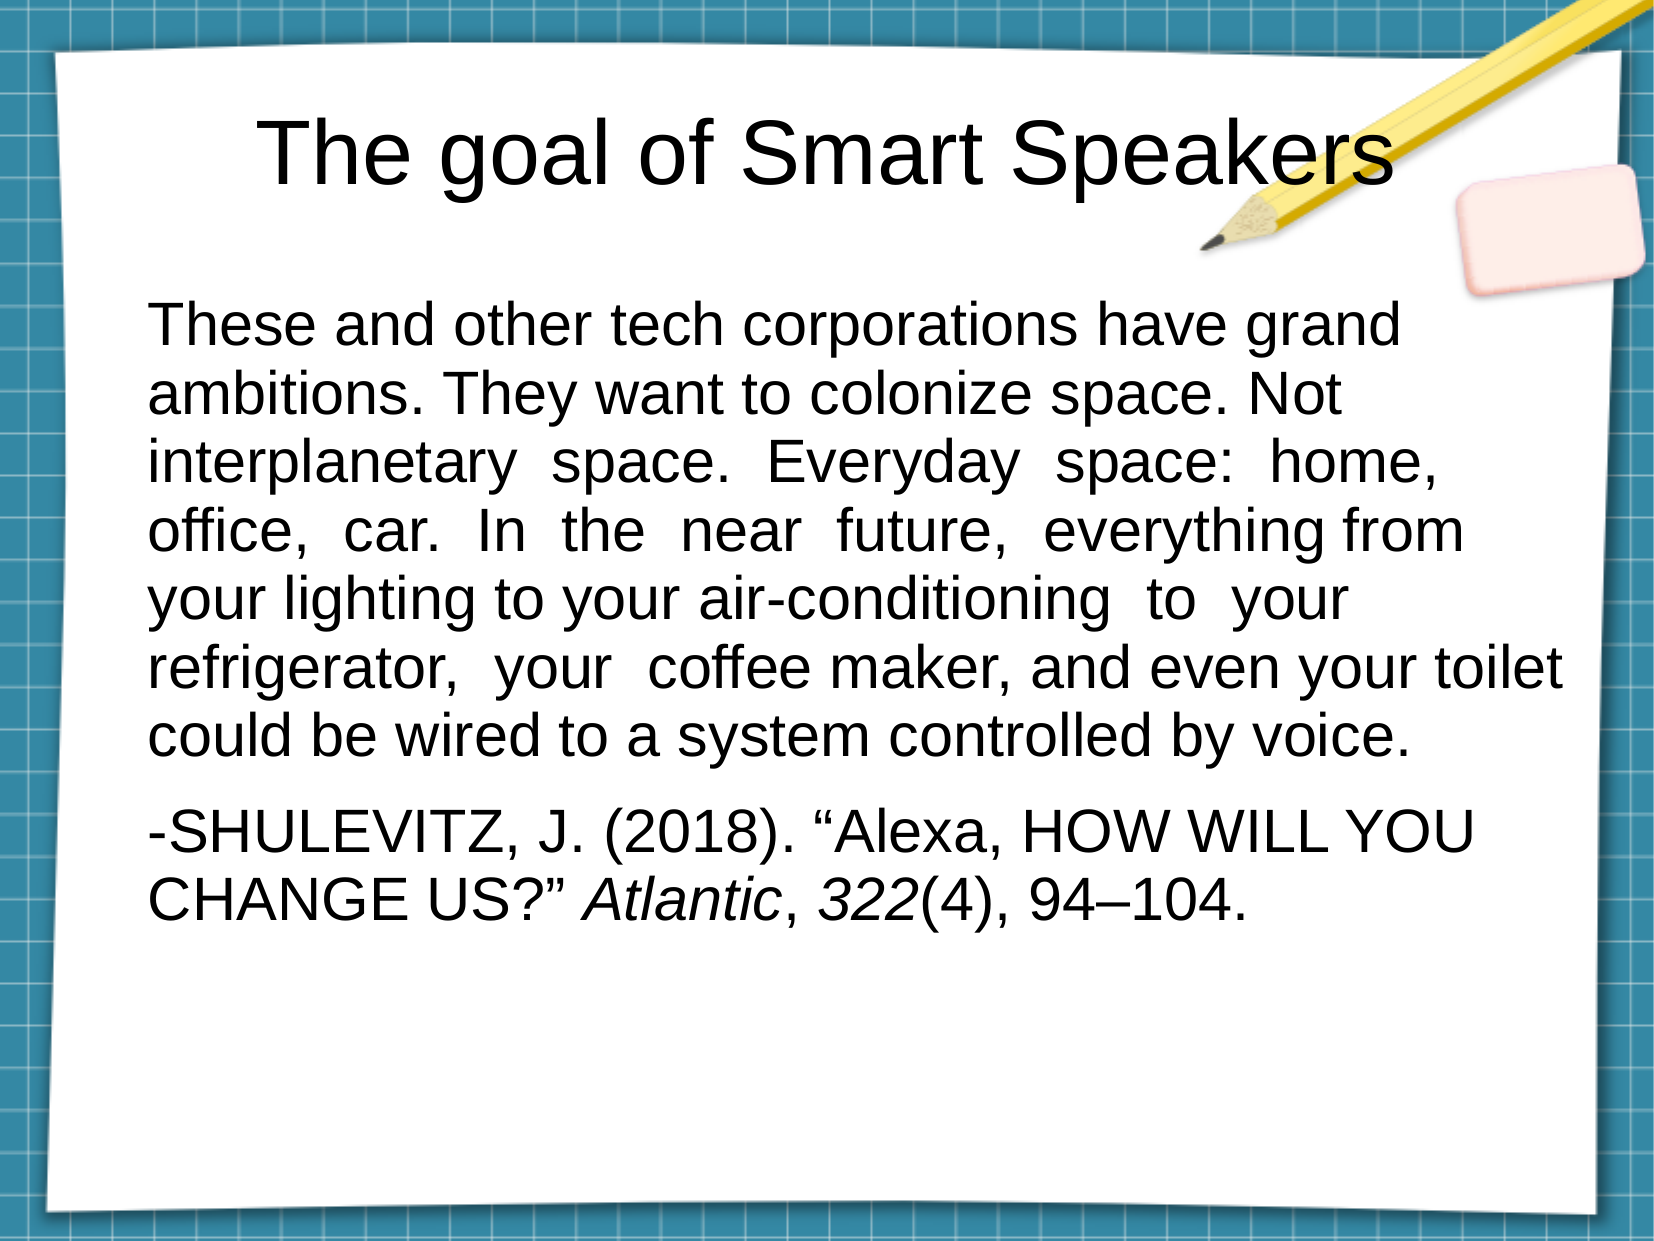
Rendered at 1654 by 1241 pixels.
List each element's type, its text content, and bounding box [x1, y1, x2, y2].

list These and other tech corporations have grand ambitions. They want to colonize space. Not interplanetary space. Everyday space: home, office, car. In the near future, everything from your lighting to your air-conditioning to your refrigerator, your coffee maker, and even your toilet could be wired to a system controlled by voice. -SHULEVITZ, J. (2018). “Alexa, HOW WILL YOU CHANGE US?” Atlantic, 322(4), 94–104. [82, 290, 1571, 1010]
picture [0, 0, 1654, 1241]
title The goal of Smart Speakers [82, 49, 1571, 257]
